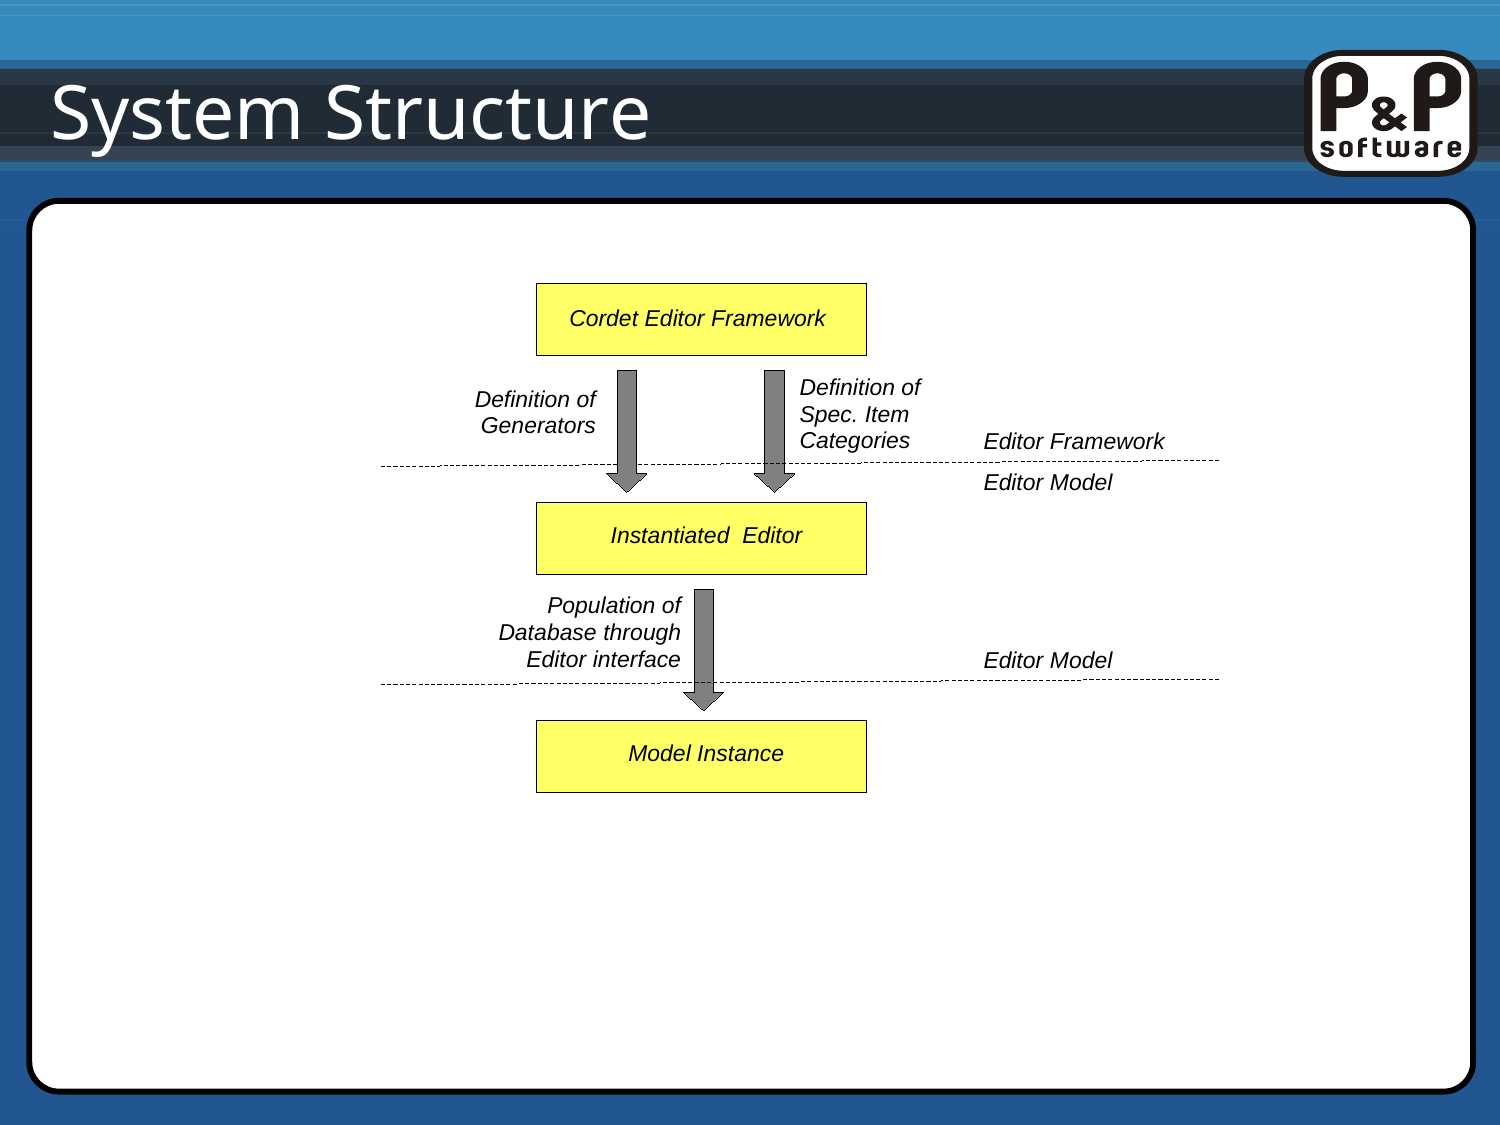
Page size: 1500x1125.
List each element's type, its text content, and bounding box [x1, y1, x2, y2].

text_box Definition of Generators [474, 385, 606, 451]
picture [0, 0, 1500, 239]
text_box [683, 589, 724, 711]
text_box Editor Model [983, 646, 1202, 673]
text_box Instantiated Editor [610, 521, 803, 557]
text_box Editor Framework [983, 427, 1202, 455]
text_box [606, 370, 647, 493]
text_box Model Instance [628, 739, 785, 775]
text_box Definition of Spec. Item Categories [799, 373, 931, 454]
title System Structure [50, 16, 1091, 204]
text_box Population of Database through Editor interface [498, 591, 682, 673]
text_box Cordet Editor Framework [569, 304, 827, 340]
text_box [536, 502, 867, 575]
text_box [536, 283, 867, 356]
text_box [754, 370, 795, 493]
text_box Editor Model [983, 468, 1202, 496]
text_box [536, 720, 867, 793]
